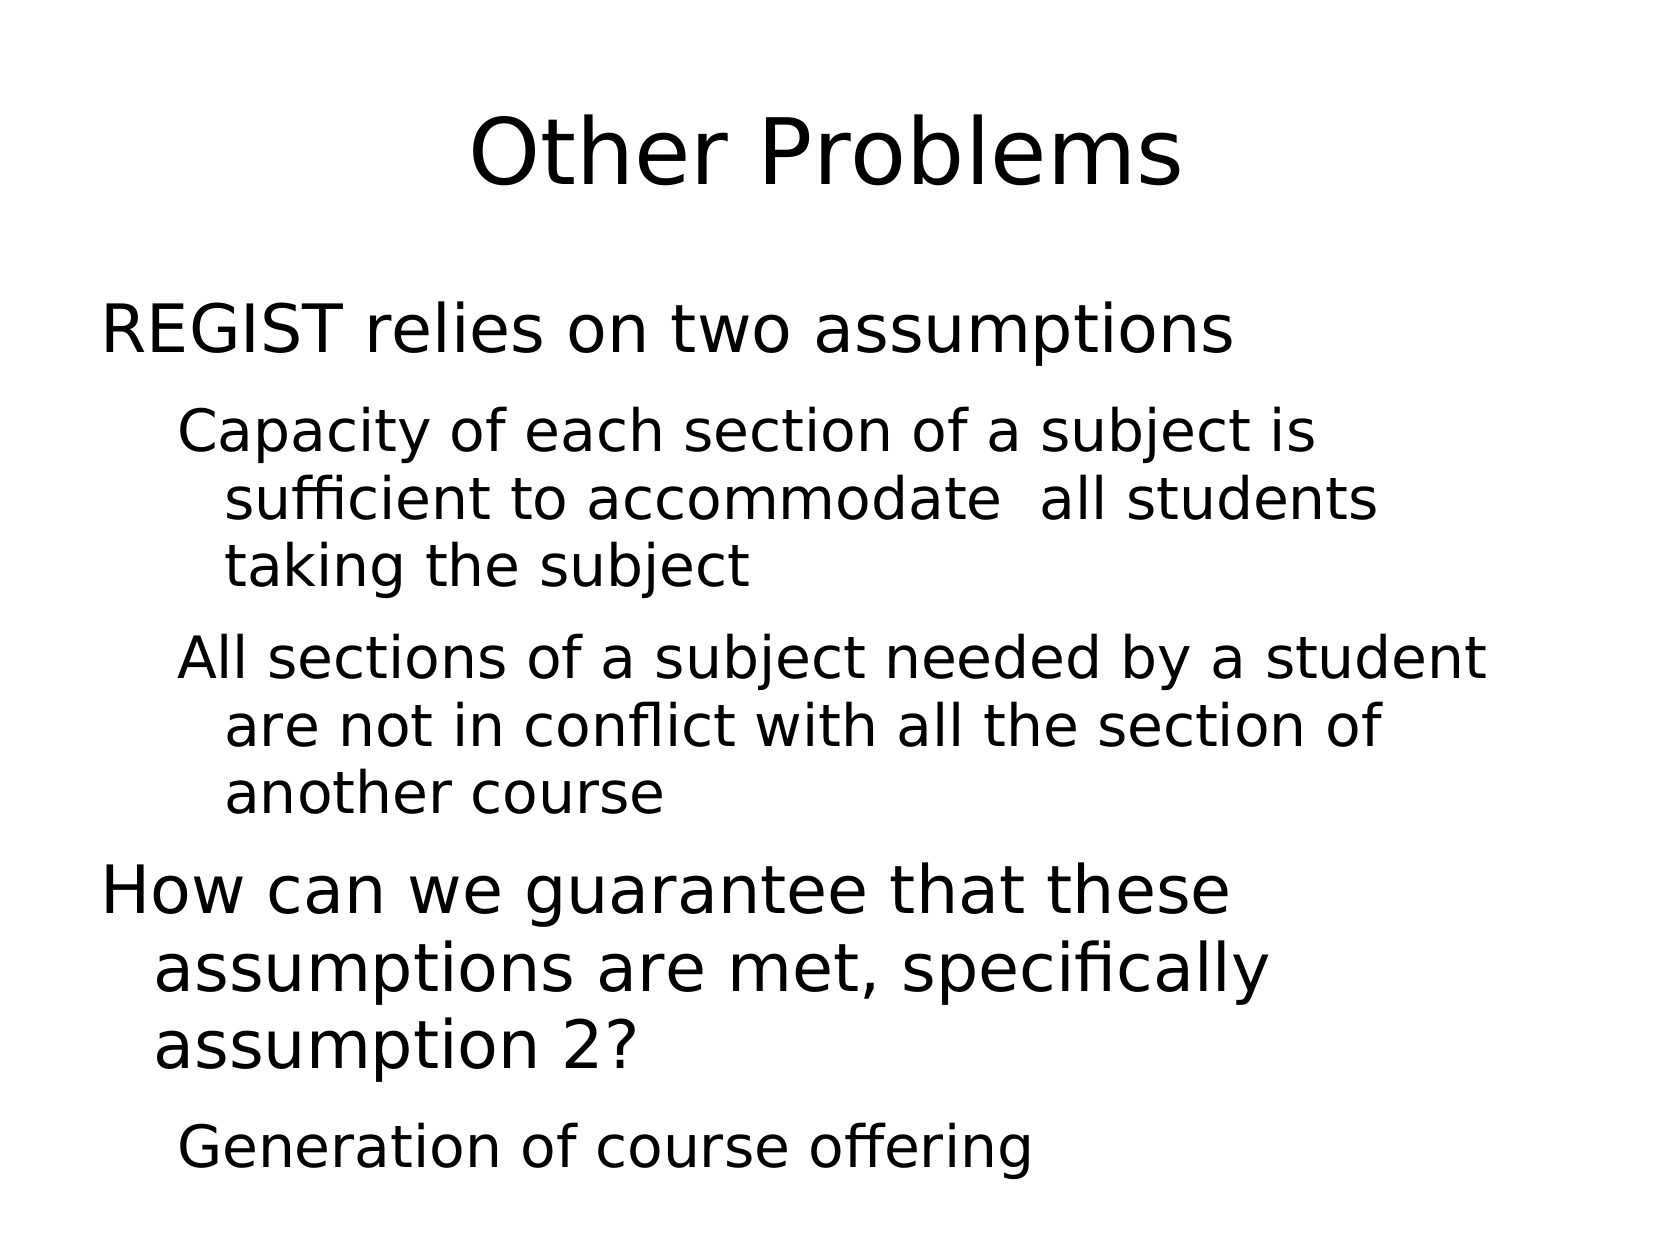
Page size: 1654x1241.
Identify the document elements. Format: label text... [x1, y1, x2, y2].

list REGIST relies on two assumptions Capacity of each section of a subject is sufficient to accommodate all students taking the subject All sections of a subject needed by a student are not in conflict with all the section of another course How can we guarantee that these assumptions are met, specifically assumption 2? Generation of course offering [82, 290, 1571, 1182]
title Other Problems [82, 49, 1571, 257]
